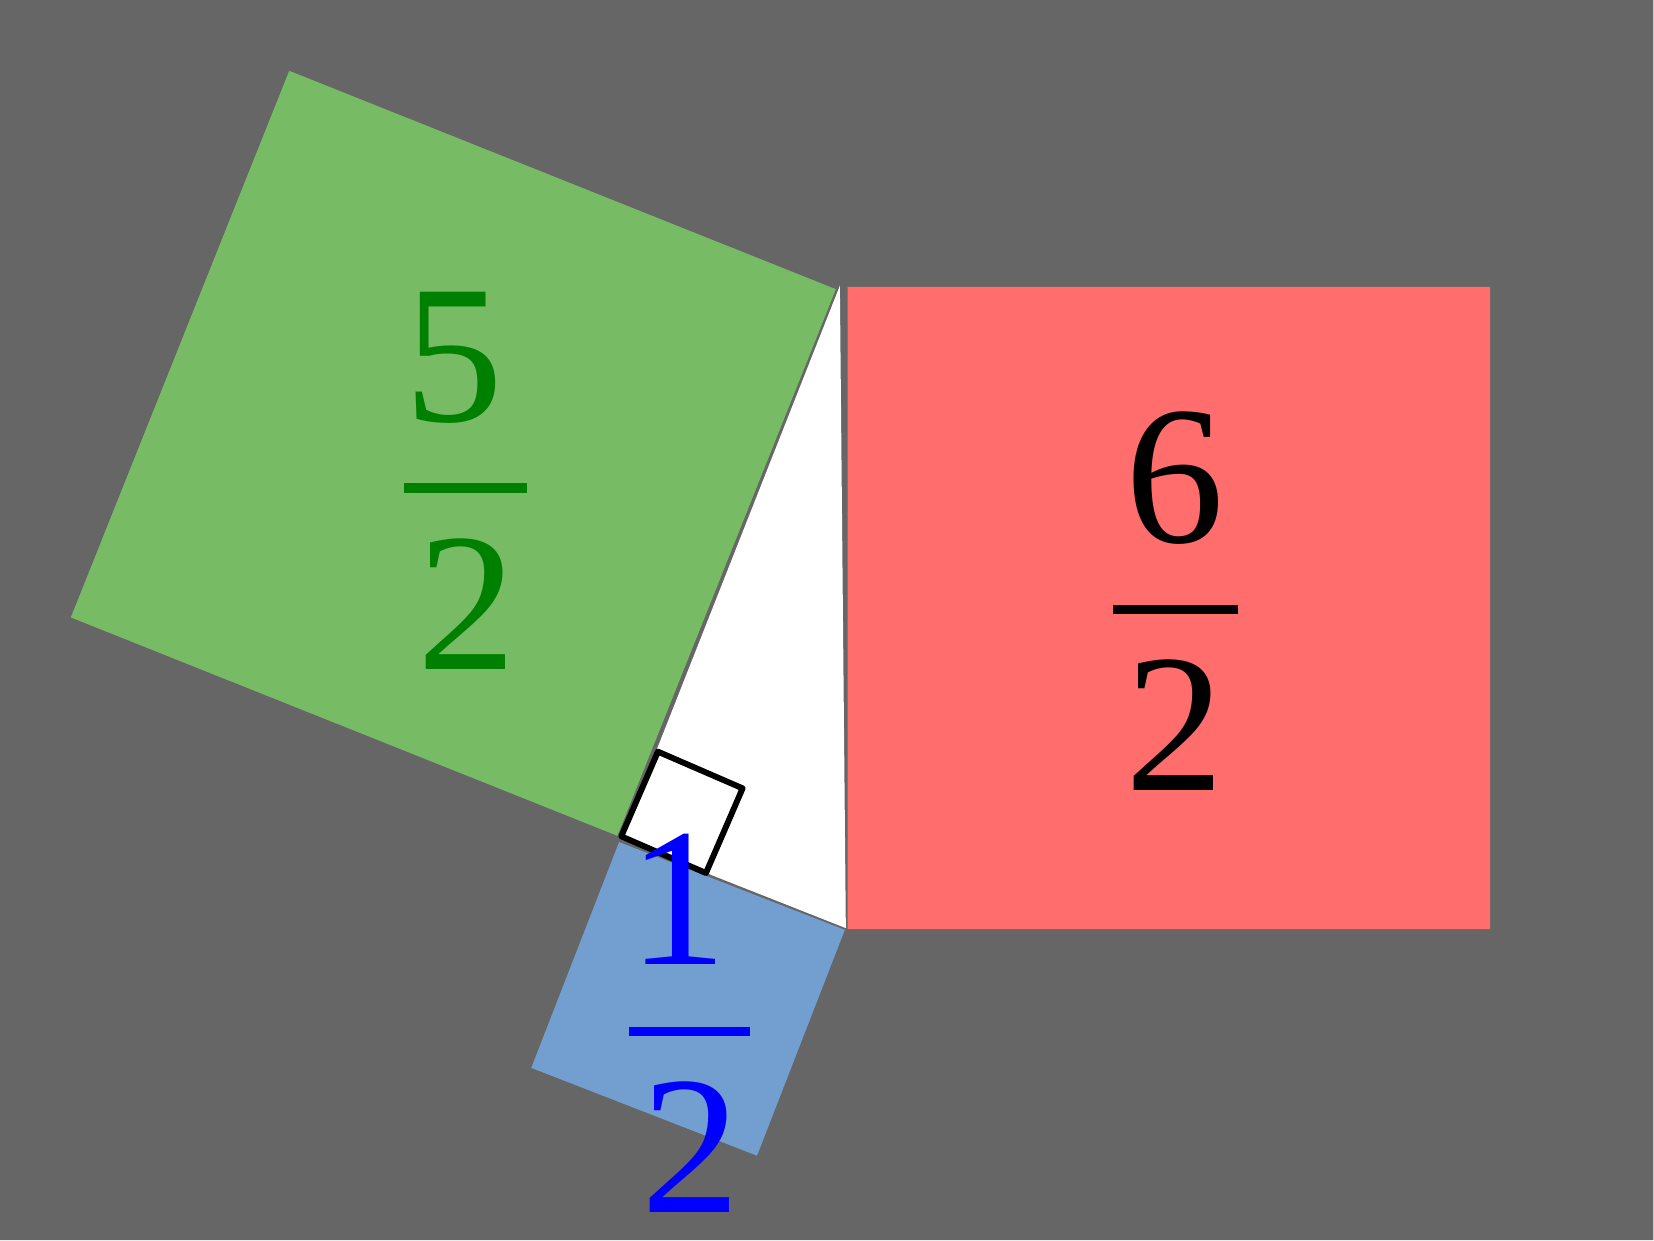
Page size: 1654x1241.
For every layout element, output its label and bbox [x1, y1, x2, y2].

text_box [0, 0, 1654, 1241]
chart [342, 248, 579, 718]
text_box [645, 757, 738, 791]
chart [1051, 369, 1290, 839]
chart [566, 791, 802, 1241]
